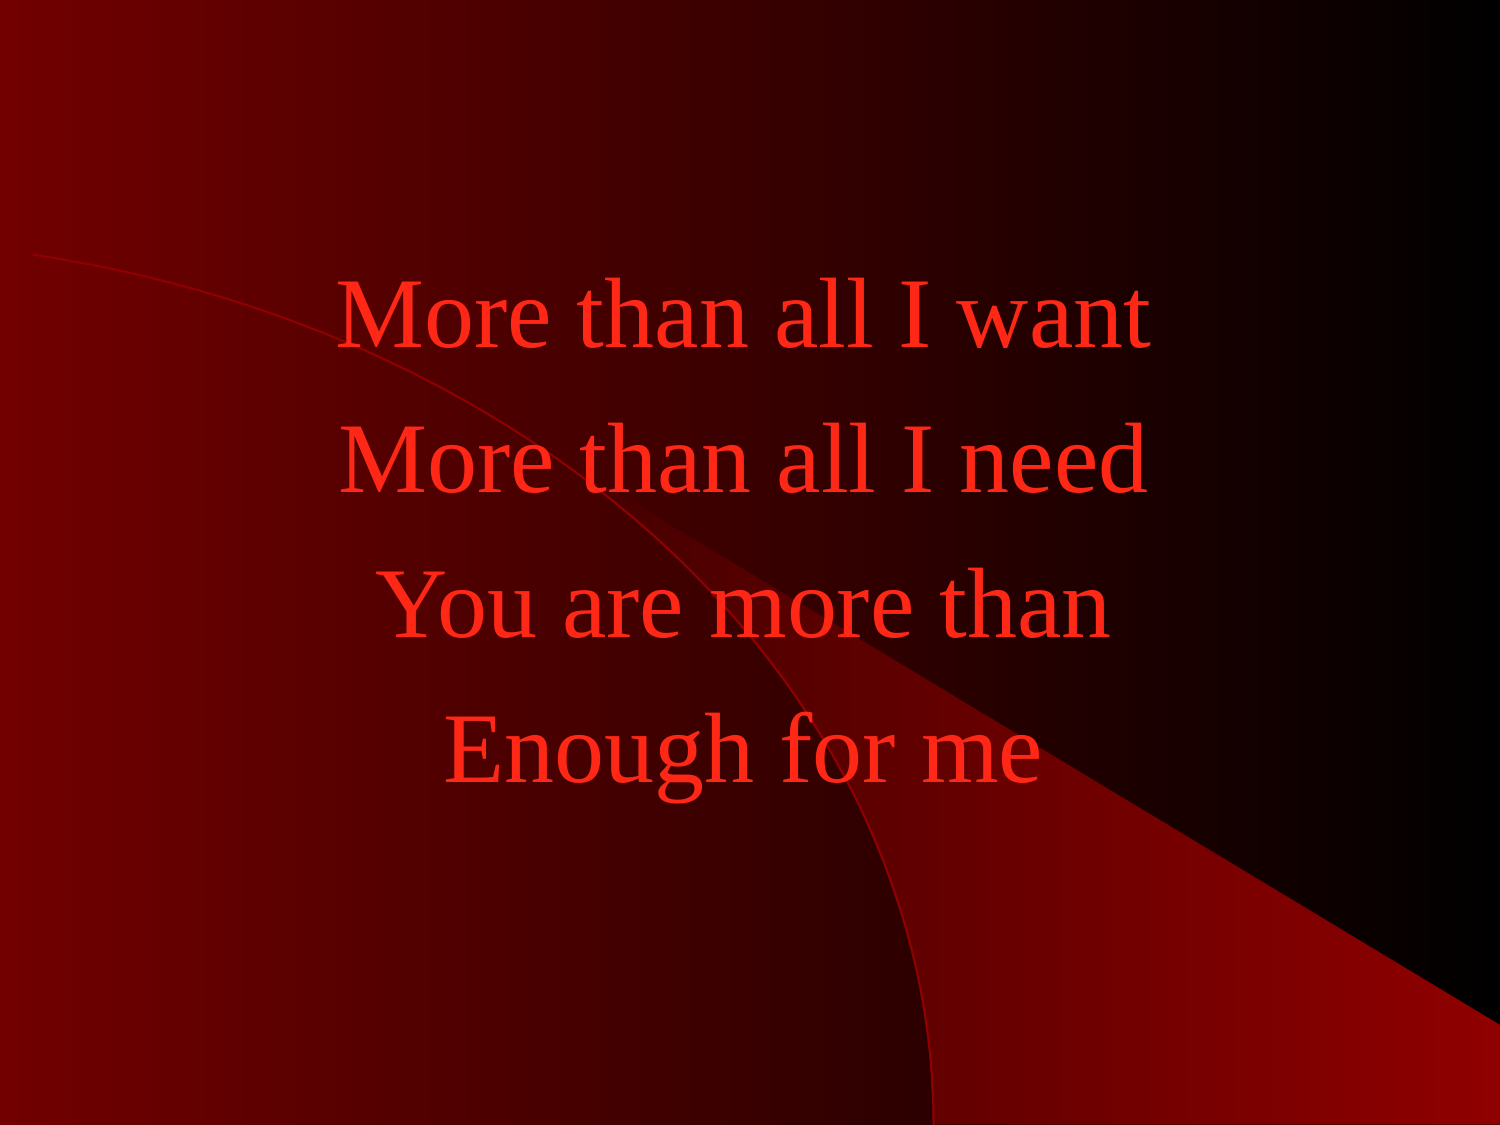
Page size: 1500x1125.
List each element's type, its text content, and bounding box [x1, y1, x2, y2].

subtitle More than all I want More than all I need You are more than Enough for me [112, 200, 1375, 850]
